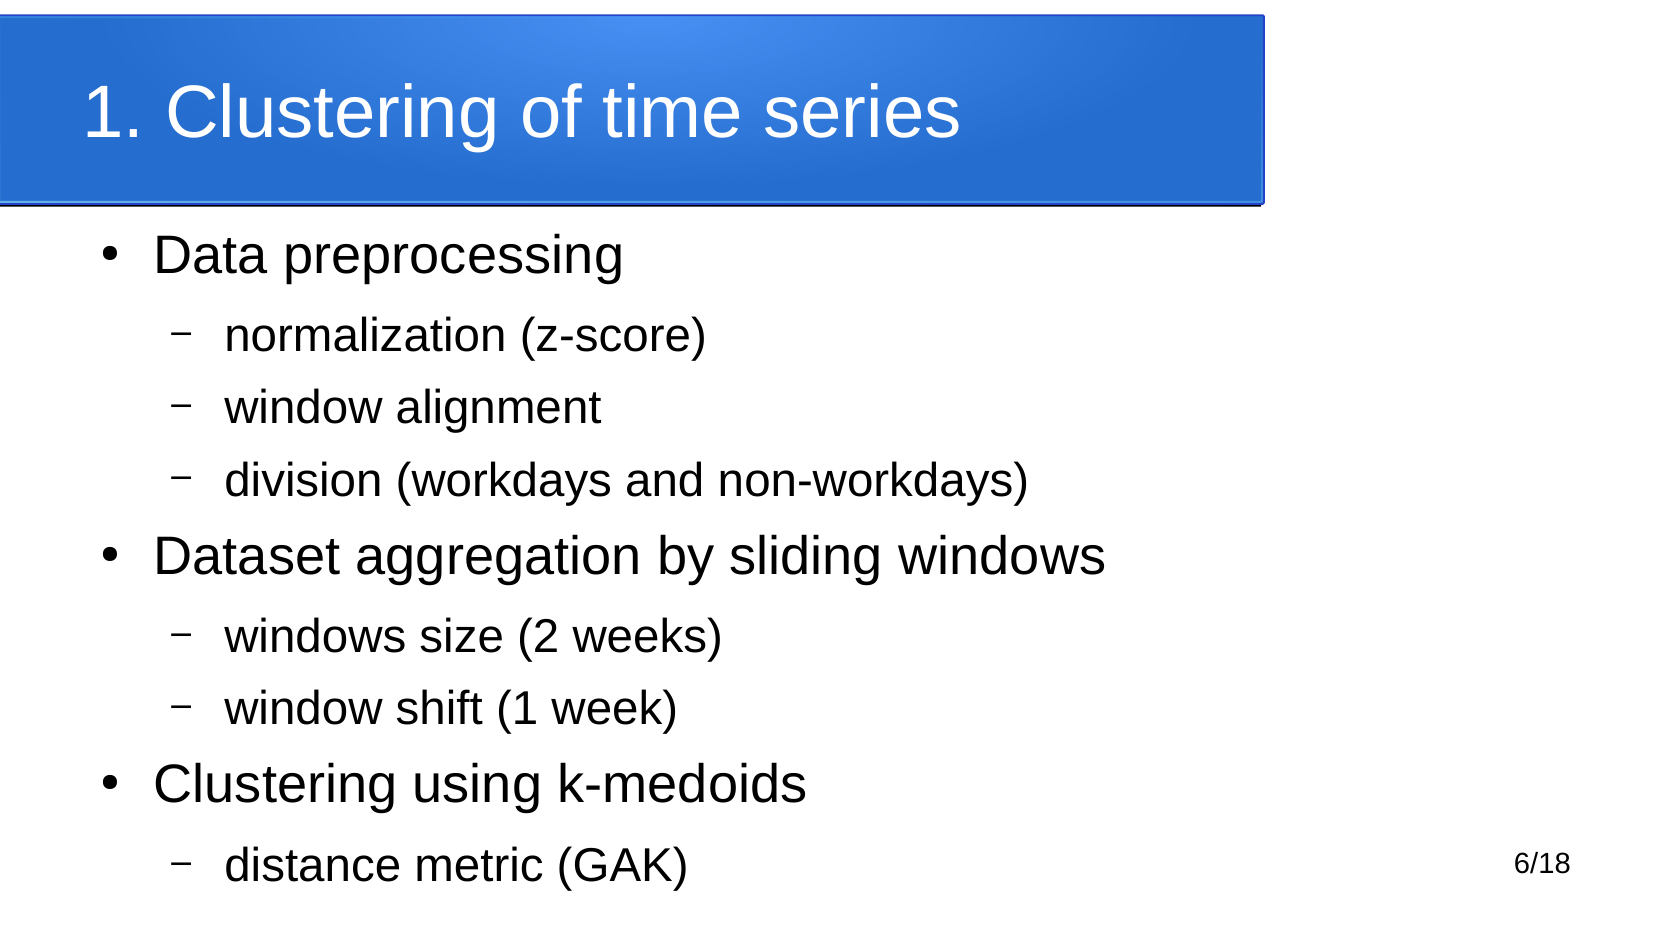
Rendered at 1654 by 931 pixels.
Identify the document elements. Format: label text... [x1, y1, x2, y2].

list Data preprocessing normalization (z-score) window alignment division (workdays and non-workdays) Dataset aggregation by sliding windows windows size (2 weeks) window shift (1 week) Clustering using k-medoids distance metric (GAK) [82, 224, 1571, 901]
title 1. Clustering of time series [82, 35, 1235, 189]
